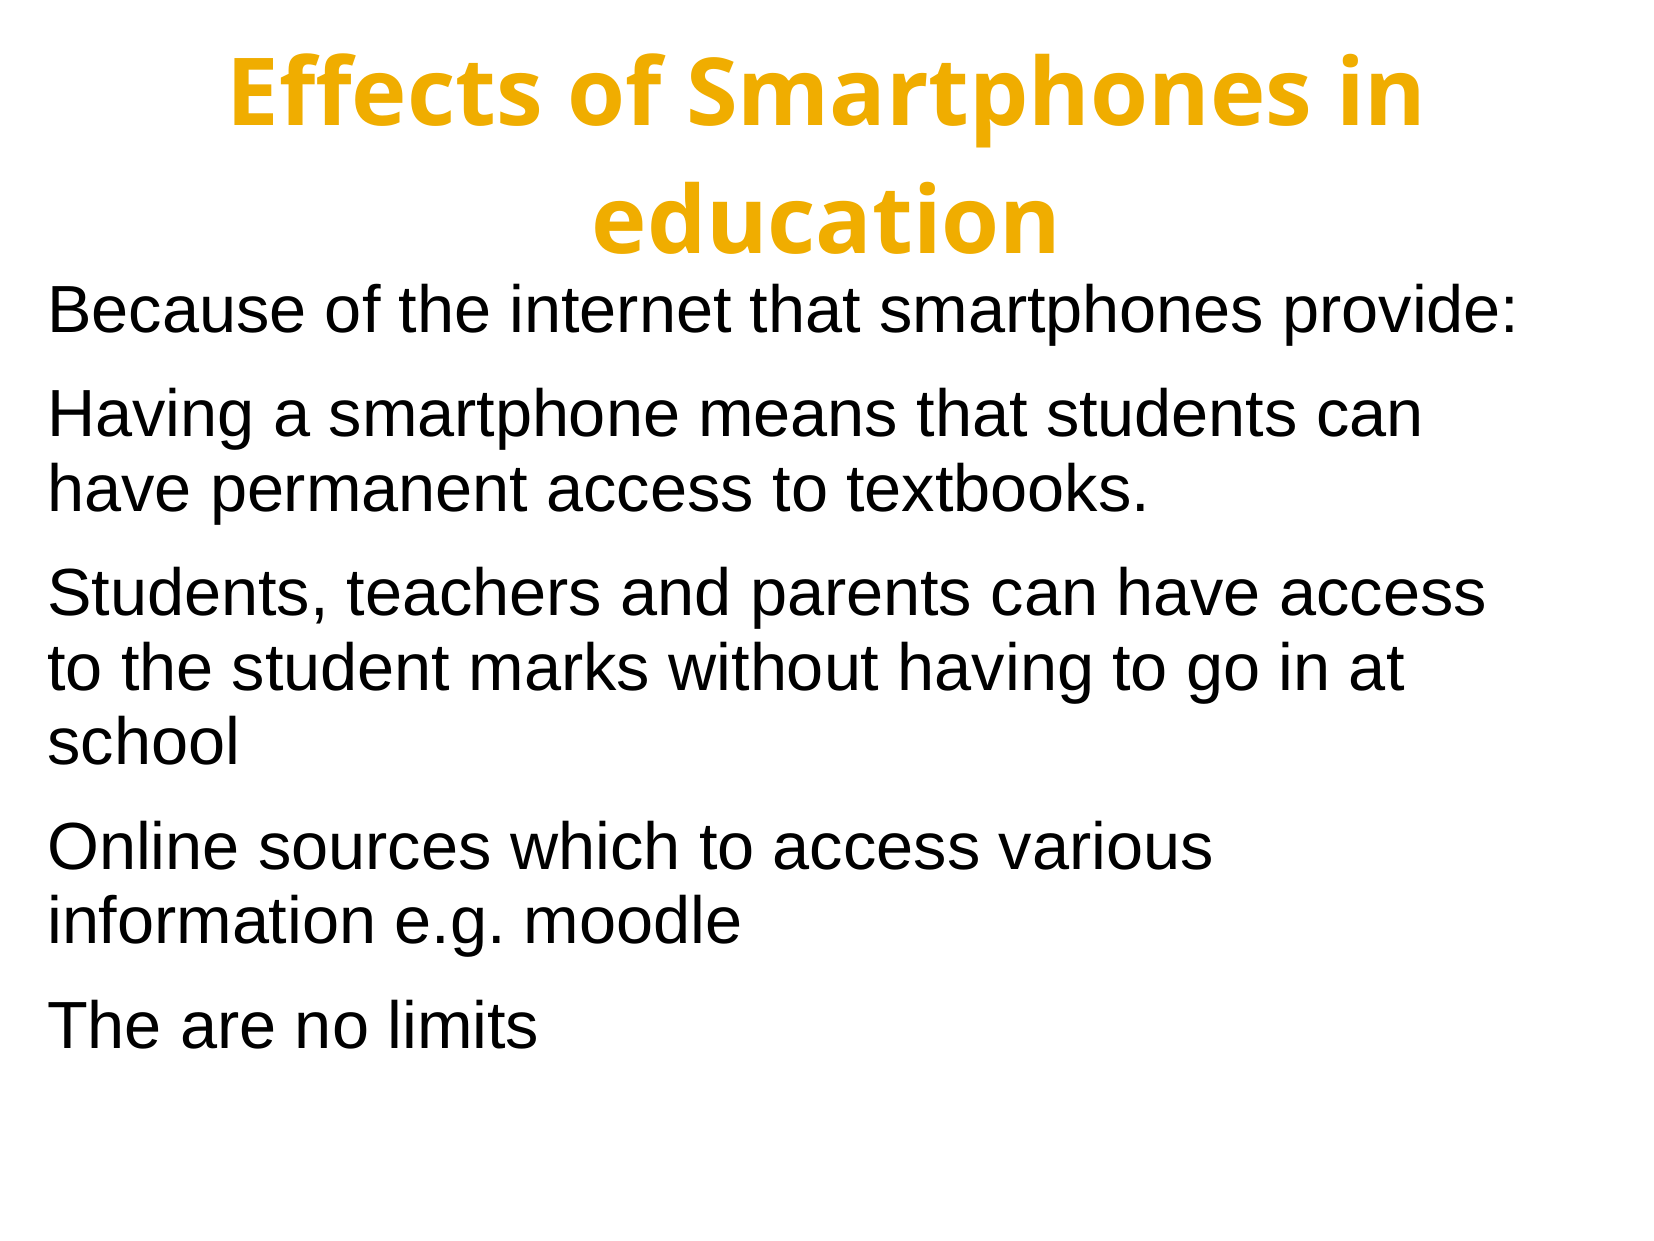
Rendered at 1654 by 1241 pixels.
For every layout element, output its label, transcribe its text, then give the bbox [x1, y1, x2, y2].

list Because of the internet that smartphones provide: Having a smartphone means that students can have permanent access to textbooks. Students, teachers and parents can have access to the student marks without having to go in at school Online sources which to access various information e.g. moodle The are no limits [47, 271, 1536, 1063]
title Effects of Smartphones in education [82, 49, 1571, 257]
